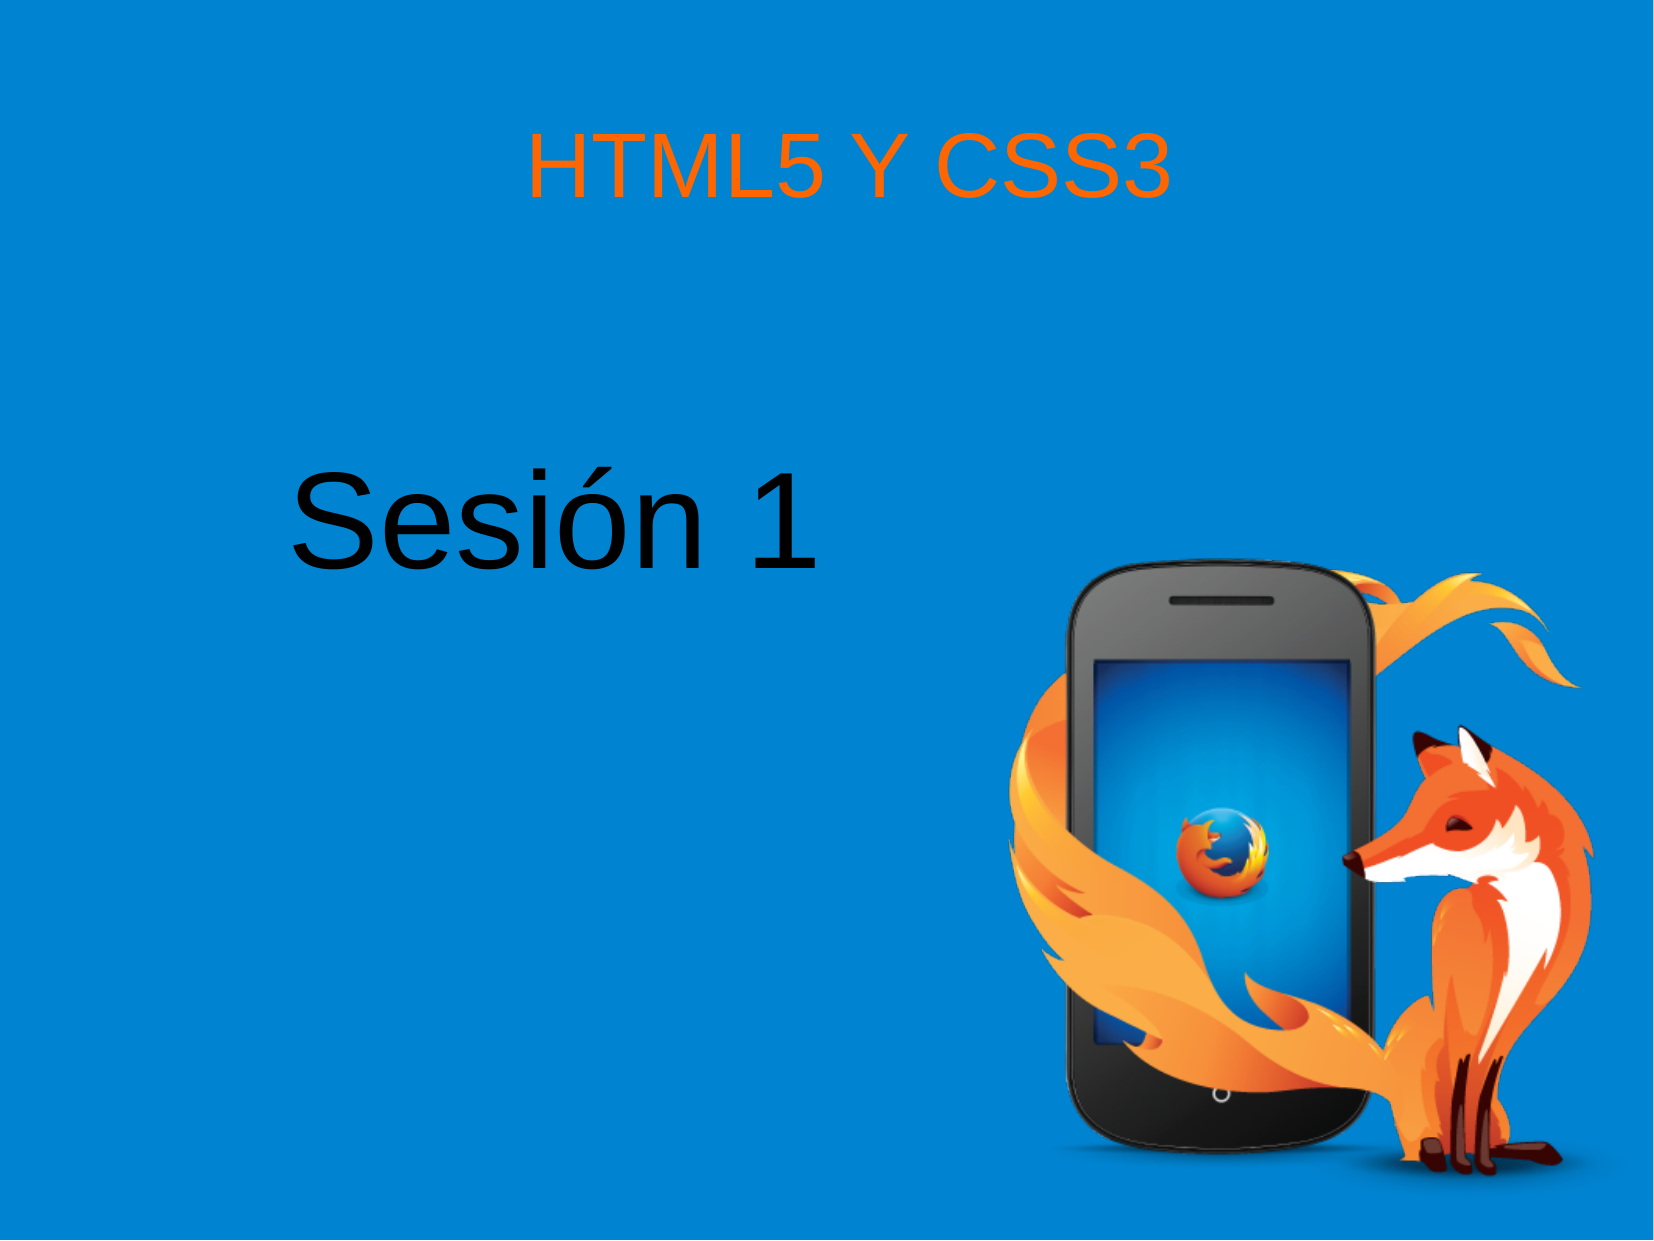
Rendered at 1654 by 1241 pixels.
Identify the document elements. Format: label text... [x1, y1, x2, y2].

picture [956, 484, 1654, 1233]
title HTML5 Y CSS3 [106, 62, 1595, 270]
text_box Sesión 1 [200, 437, 910, 606]
